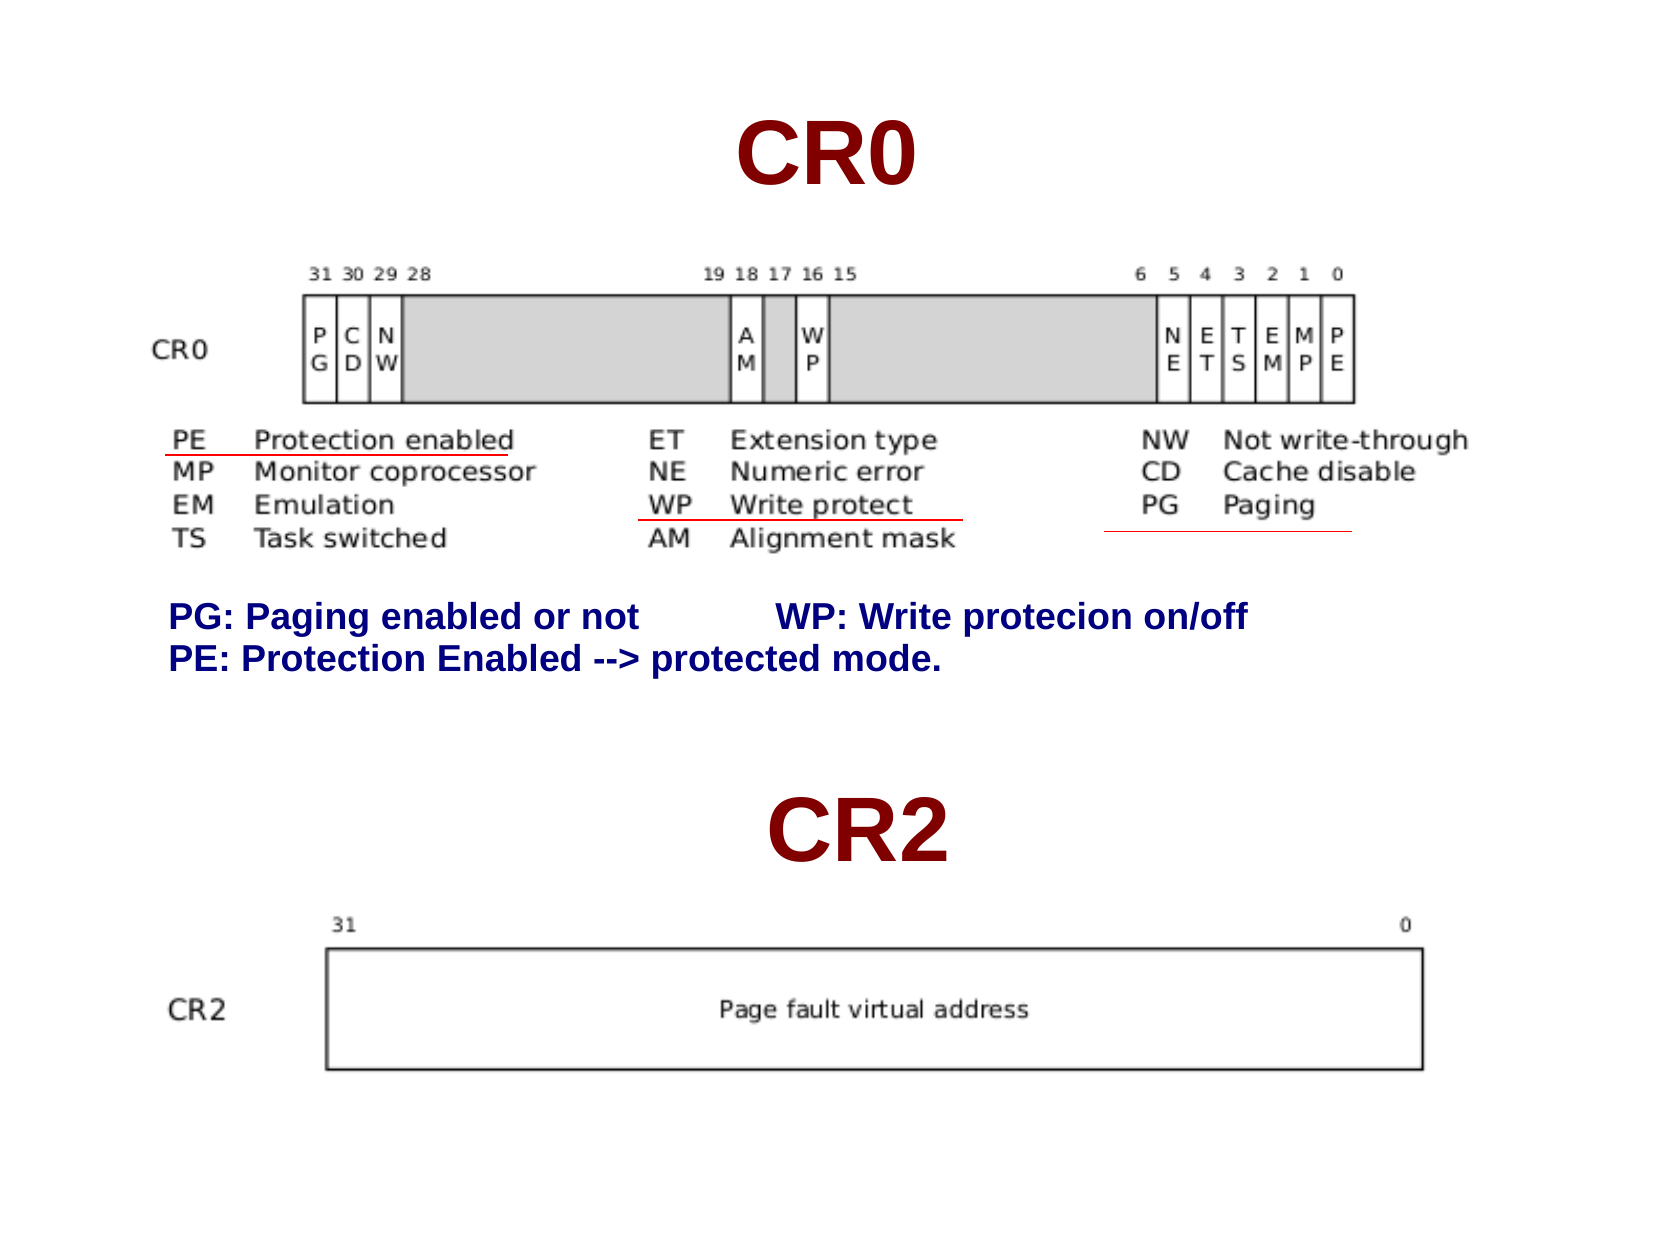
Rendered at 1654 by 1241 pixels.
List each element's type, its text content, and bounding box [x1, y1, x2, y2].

title CR2 [114, 726, 1603, 934]
text_box PG: Paging enabled or not WP: Write protecion on/off PE: Protection Enabled --> protected mode. [153, 588, 1418, 688]
picture [111, 873, 1536, 1111]
picture [95, 224, 1536, 589]
title CR0 [82, 49, 1571, 257]
